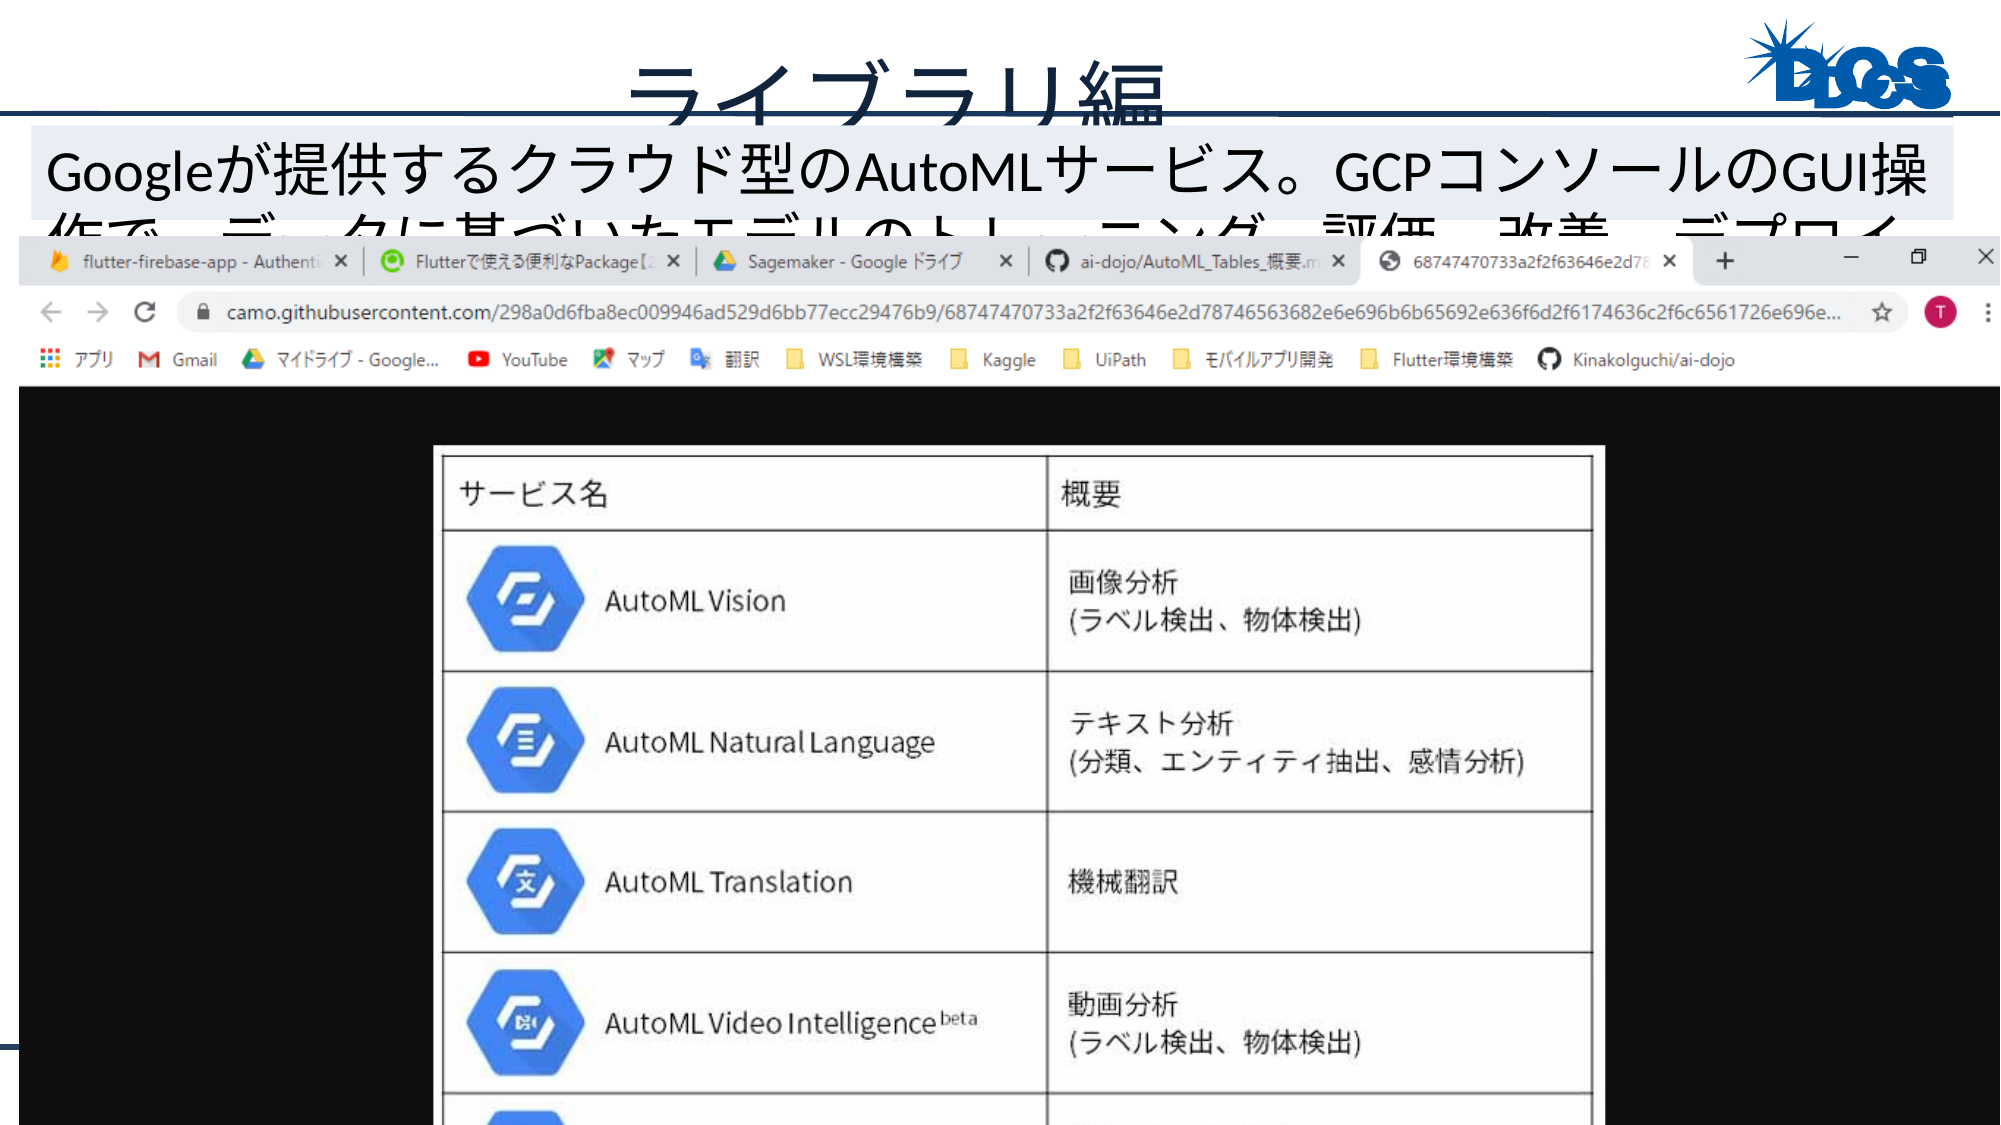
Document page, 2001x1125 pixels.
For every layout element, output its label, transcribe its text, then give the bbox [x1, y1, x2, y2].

title ライブラリ編 [31, 38, 1756, 110]
list Googleが提供するクラウド型のAutoMLサービス。GCPコンソールのGUI操作で、データに基づいたモデルのトレーニング、評価、改善、デプロイを実行し、独自の機械学習モデルを作成できる。現在ベータ版も含めて以下５種類のサービスが提供されている。 [31, 125, 1954, 220]
picture [19, 236, 2000, 1125]
list [31, 231, 1954, 236]
